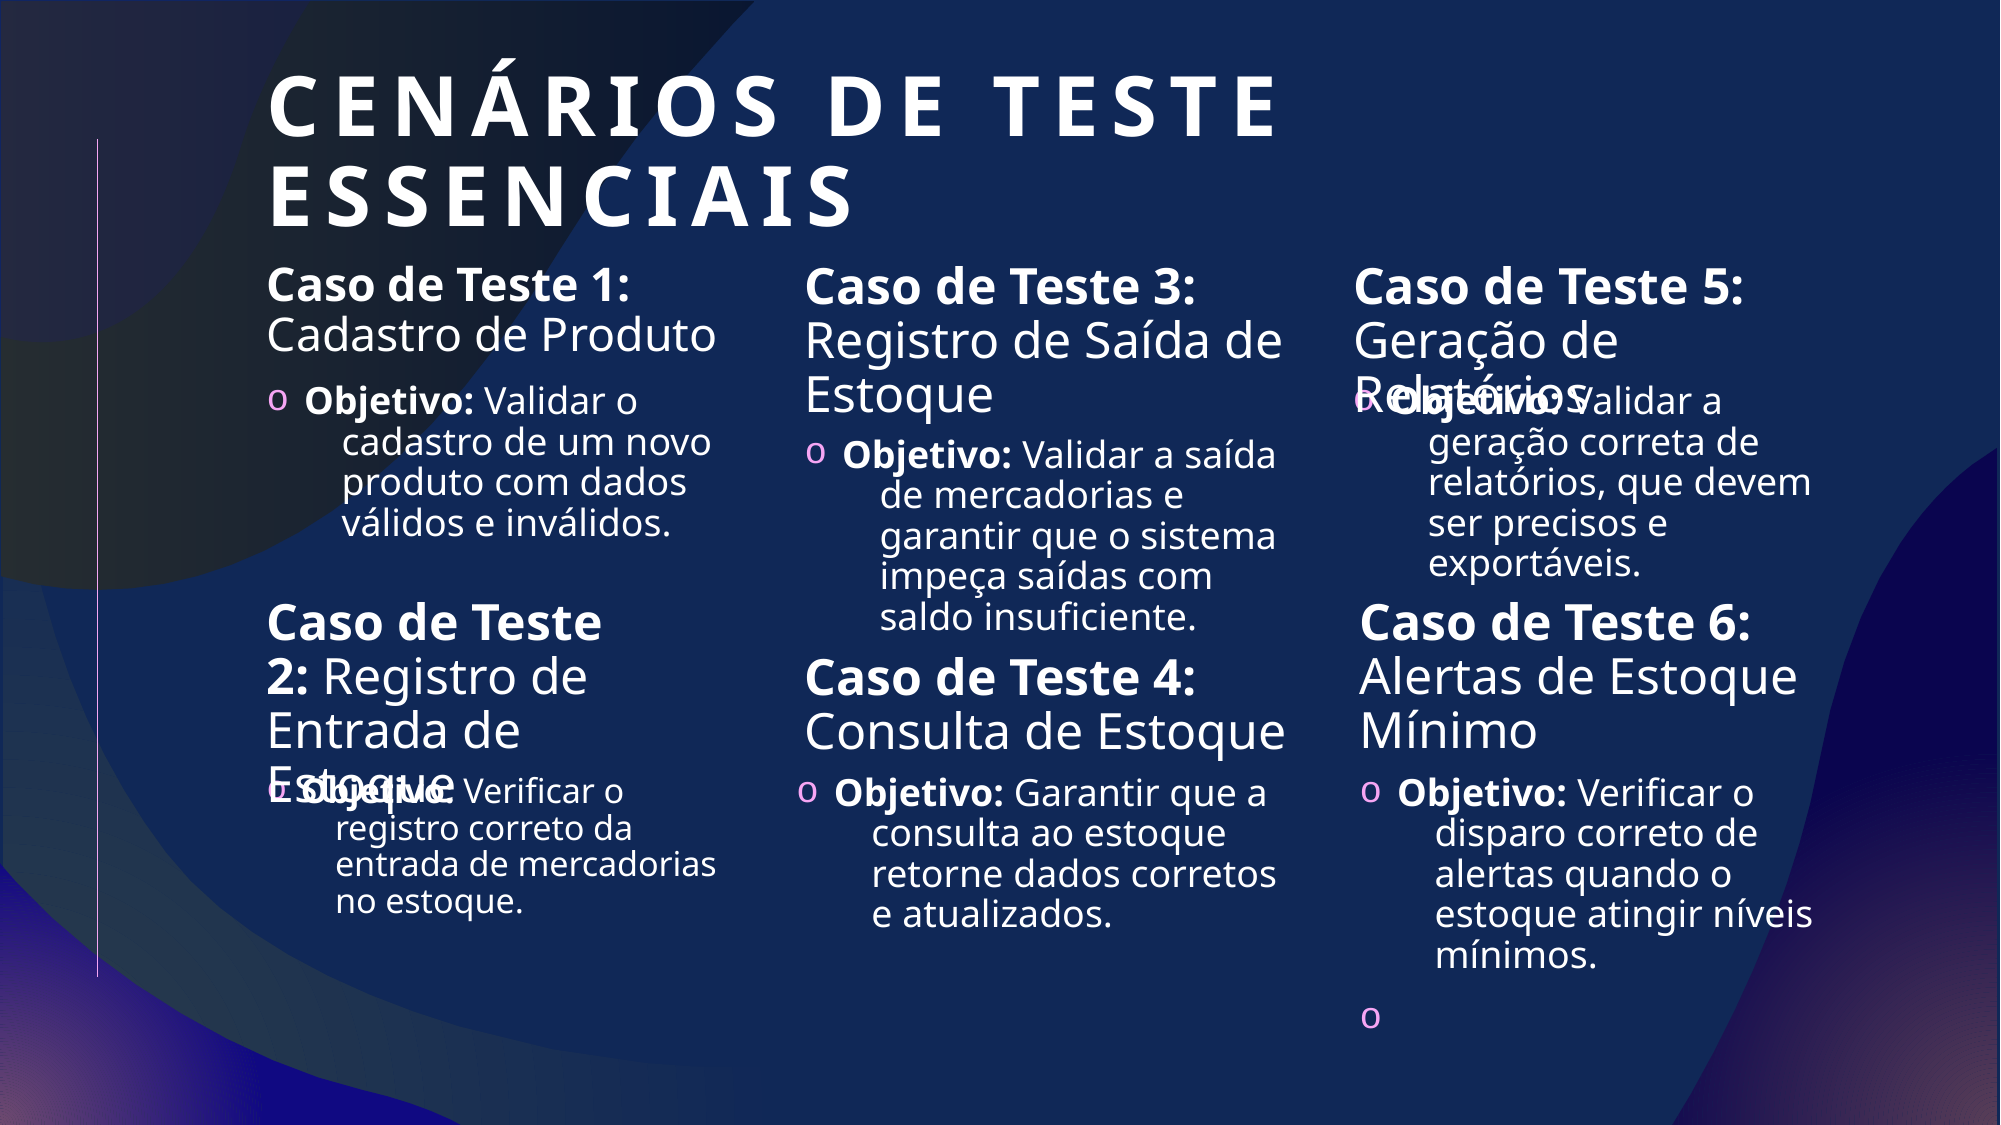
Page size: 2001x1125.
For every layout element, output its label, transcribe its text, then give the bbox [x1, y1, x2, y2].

text_box Caso de Teste 5: Geração de Relatórios [1338, 253, 1853, 428]
text_box Caso de Teste 6: Alertas de Estoque Mínimo [1344, 590, 1867, 745]
list Caso de Teste 1: Cadastro de Produto [251, 253, 737, 375]
list Objetivo: Verificar o registro correto da entrada de mercadorias no estoque. [251, 766, 737, 955]
title Cenários de Teste Essenciais [251, 56, 1861, 233]
text_box Objetivo: Verificar o disparo correto de alertas quando o estoque atingir níveis mínimos. [1344, 766, 1860, 992]
text_box Objetivo: Validar o cadastro de um novo produto com dados válidos e inválidos. [251, 375, 737, 563]
text_box Caso de Teste 2: Registro de Entrada de Estoque [251, 590, 672, 765]
list Objetivo: Validar a saída de mercadorias e garantir que o sistema impeça saídas com saldo insuficiente. [789, 428, 1305, 645]
text_box Caso de Teste 3: Registro de Saída de Estoque [789, 253, 1305, 428]
text_box Objetivo: Garantir que a consulta ao estoque retorne dados corretos e atualizados. [781, 766, 1296, 992]
text_box Objetivo: Validar a geração correta de relatórios, que devem ser precisos e exportáveis. [1338, 428, 1853, 600]
text_box Caso de Teste 4: Consulta de Estoque [789, 645, 1305, 767]
